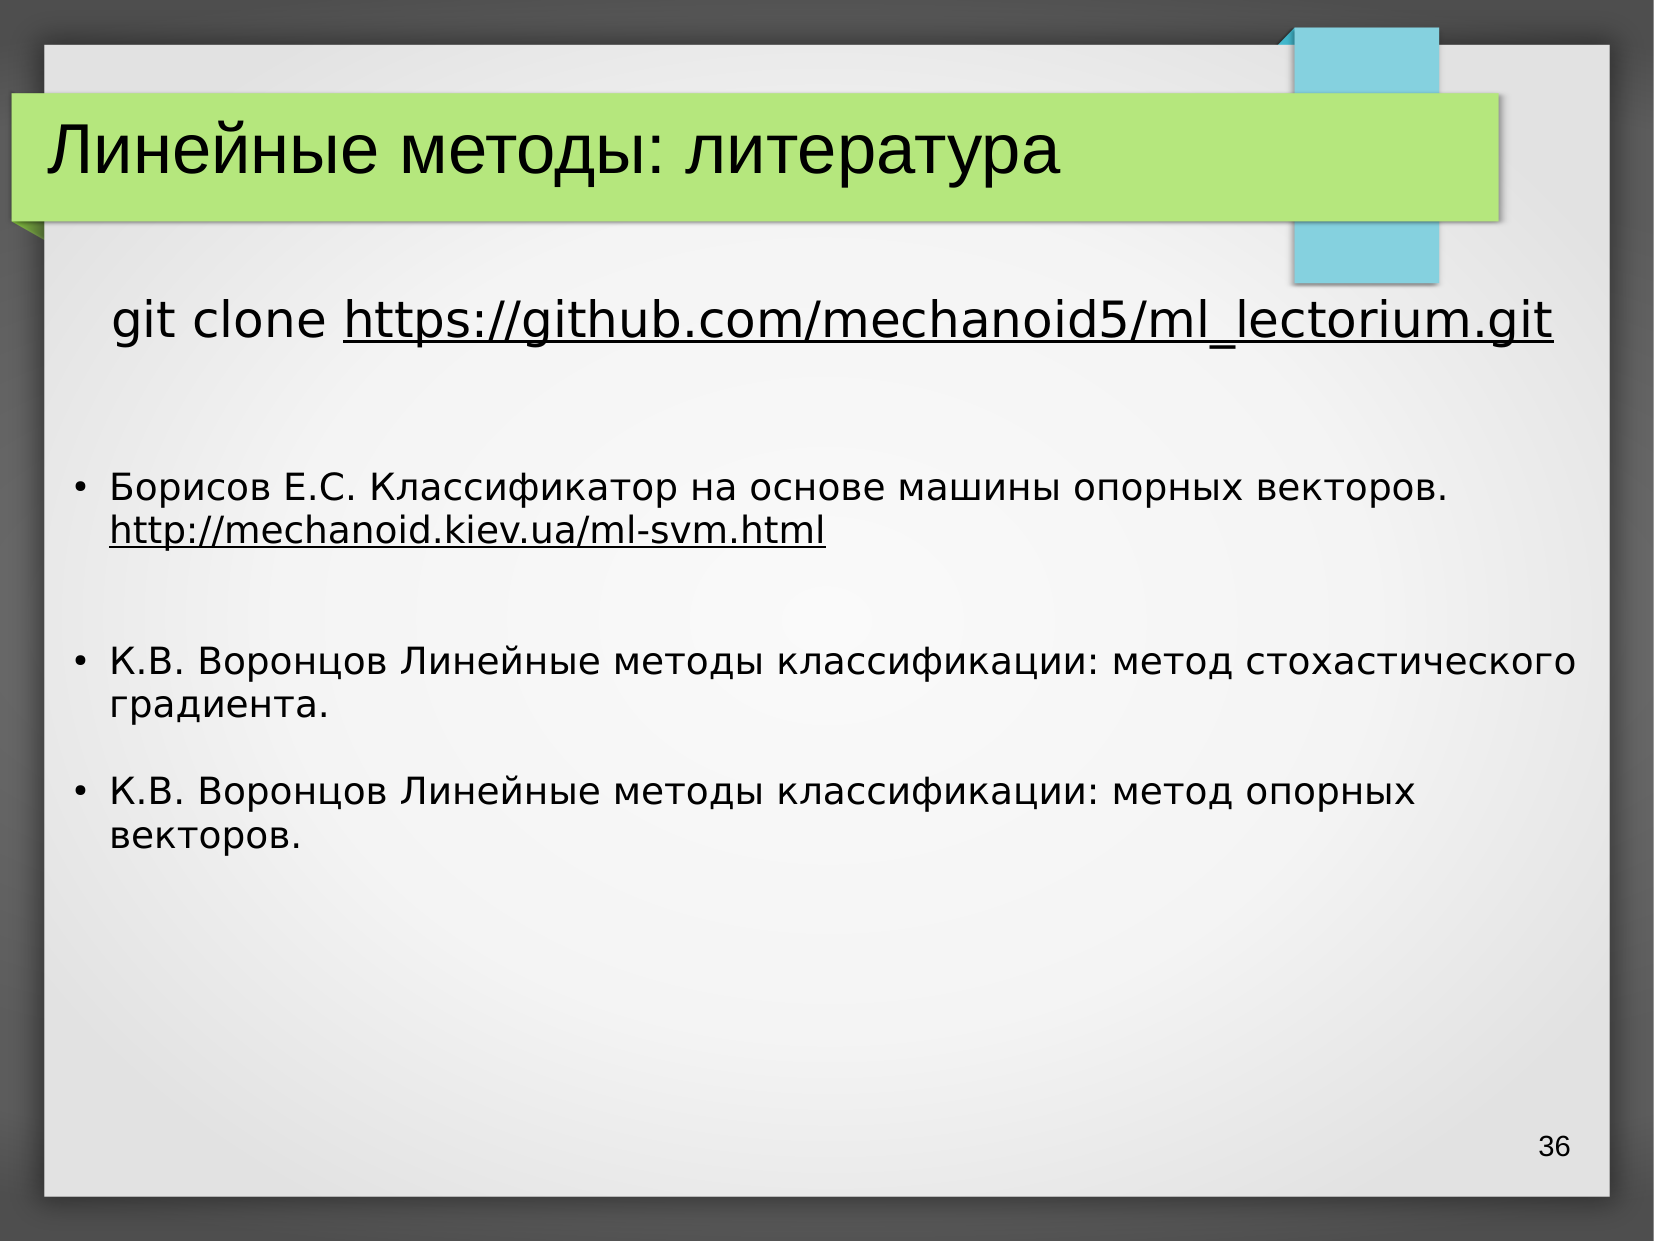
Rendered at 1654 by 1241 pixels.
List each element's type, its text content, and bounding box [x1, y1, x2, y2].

title Линейные методы: литература [47, 109, 1501, 190]
picture [0, 0, 1654, 1241]
text_box git clone https://github.com/mechanoid5/ml_lectorium.git Борисов Е.С. Классификатор на основе машины опорных векторов. http://mechanoid.kiev.ua/ml-svm.html К.В. Воронцов Линейные методы классификации: метод стохастического градиента. К.В. Воронцов Линейные методы классификации: метод опорных векторов. [59, 283, 1607, 1134]
